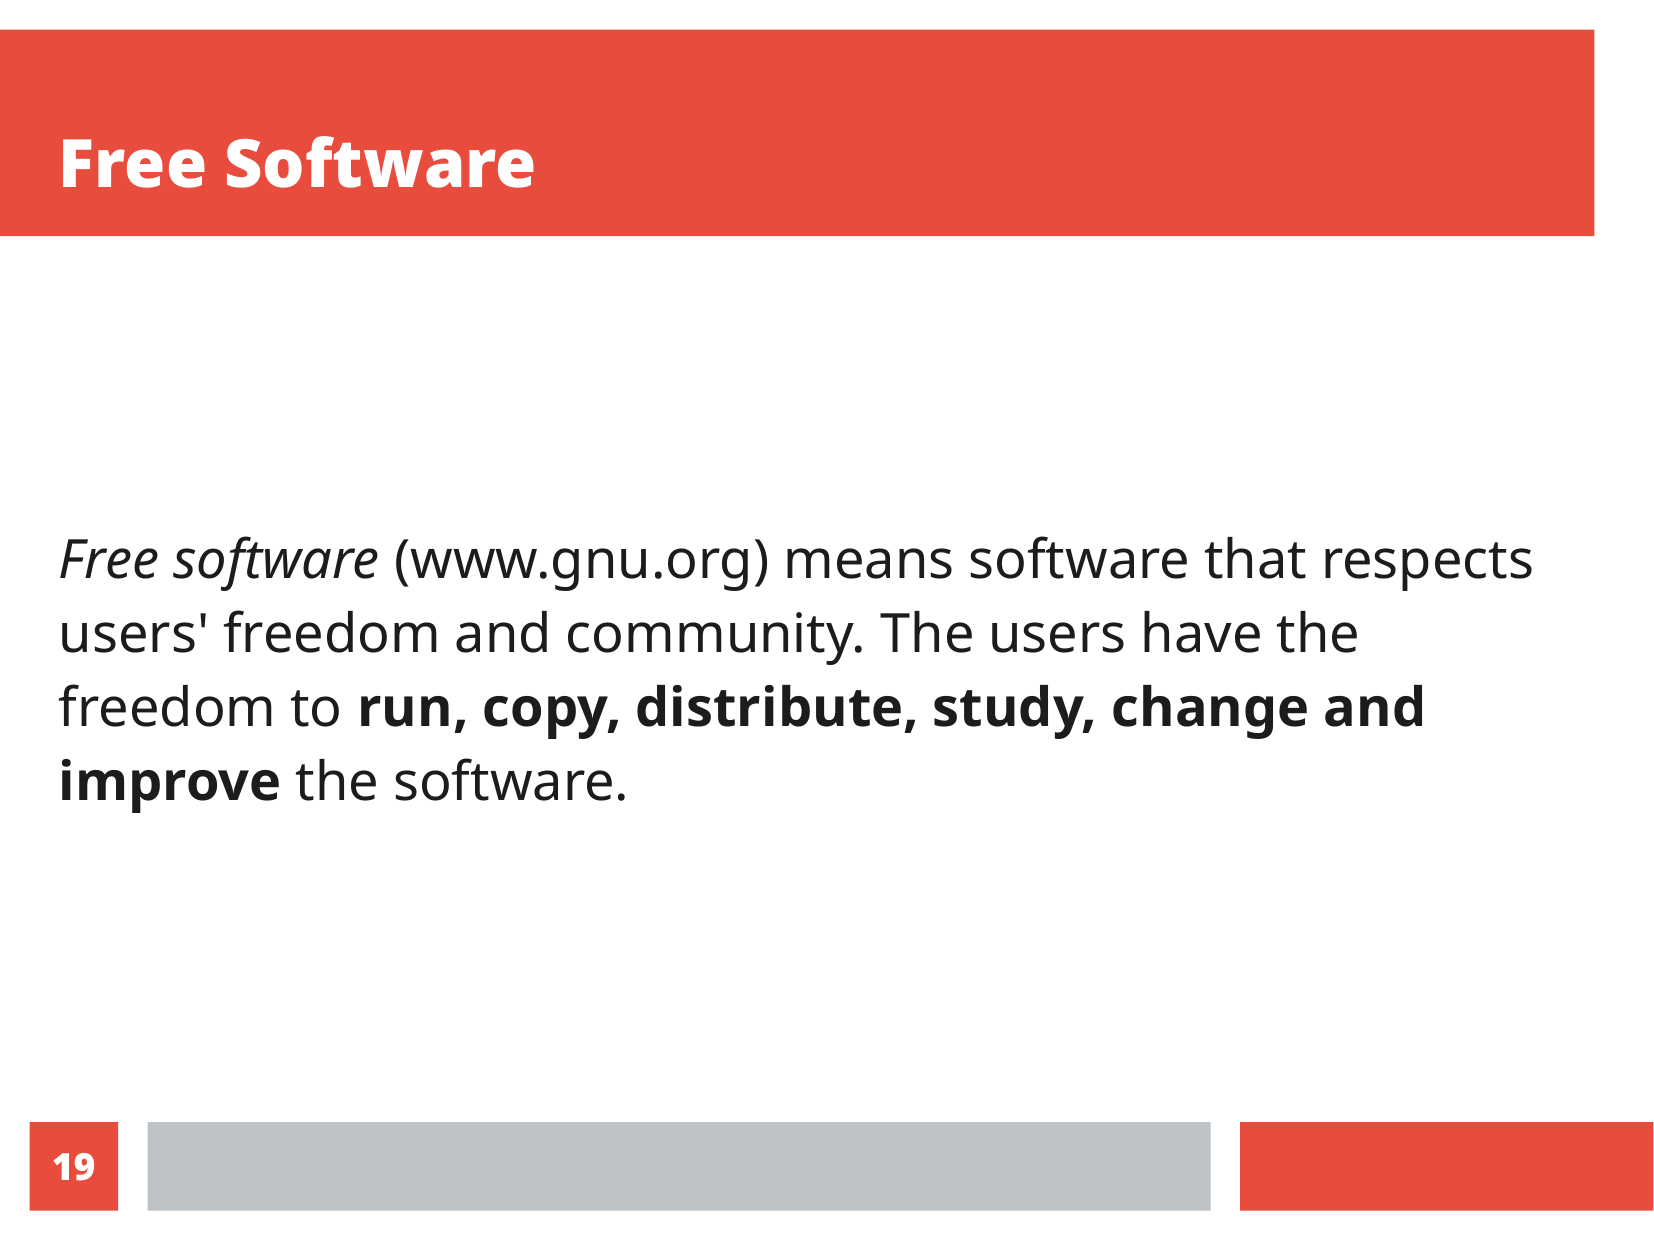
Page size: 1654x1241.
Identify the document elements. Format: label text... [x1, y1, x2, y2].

list Free software (www.gnu.org) means software that respects users' freedom and community. The users have the freedom to run, copy, distribute, study, change and improve the software. [59, 324, 1565, 1093]
title Free Software [59, 59, 1595, 207]
